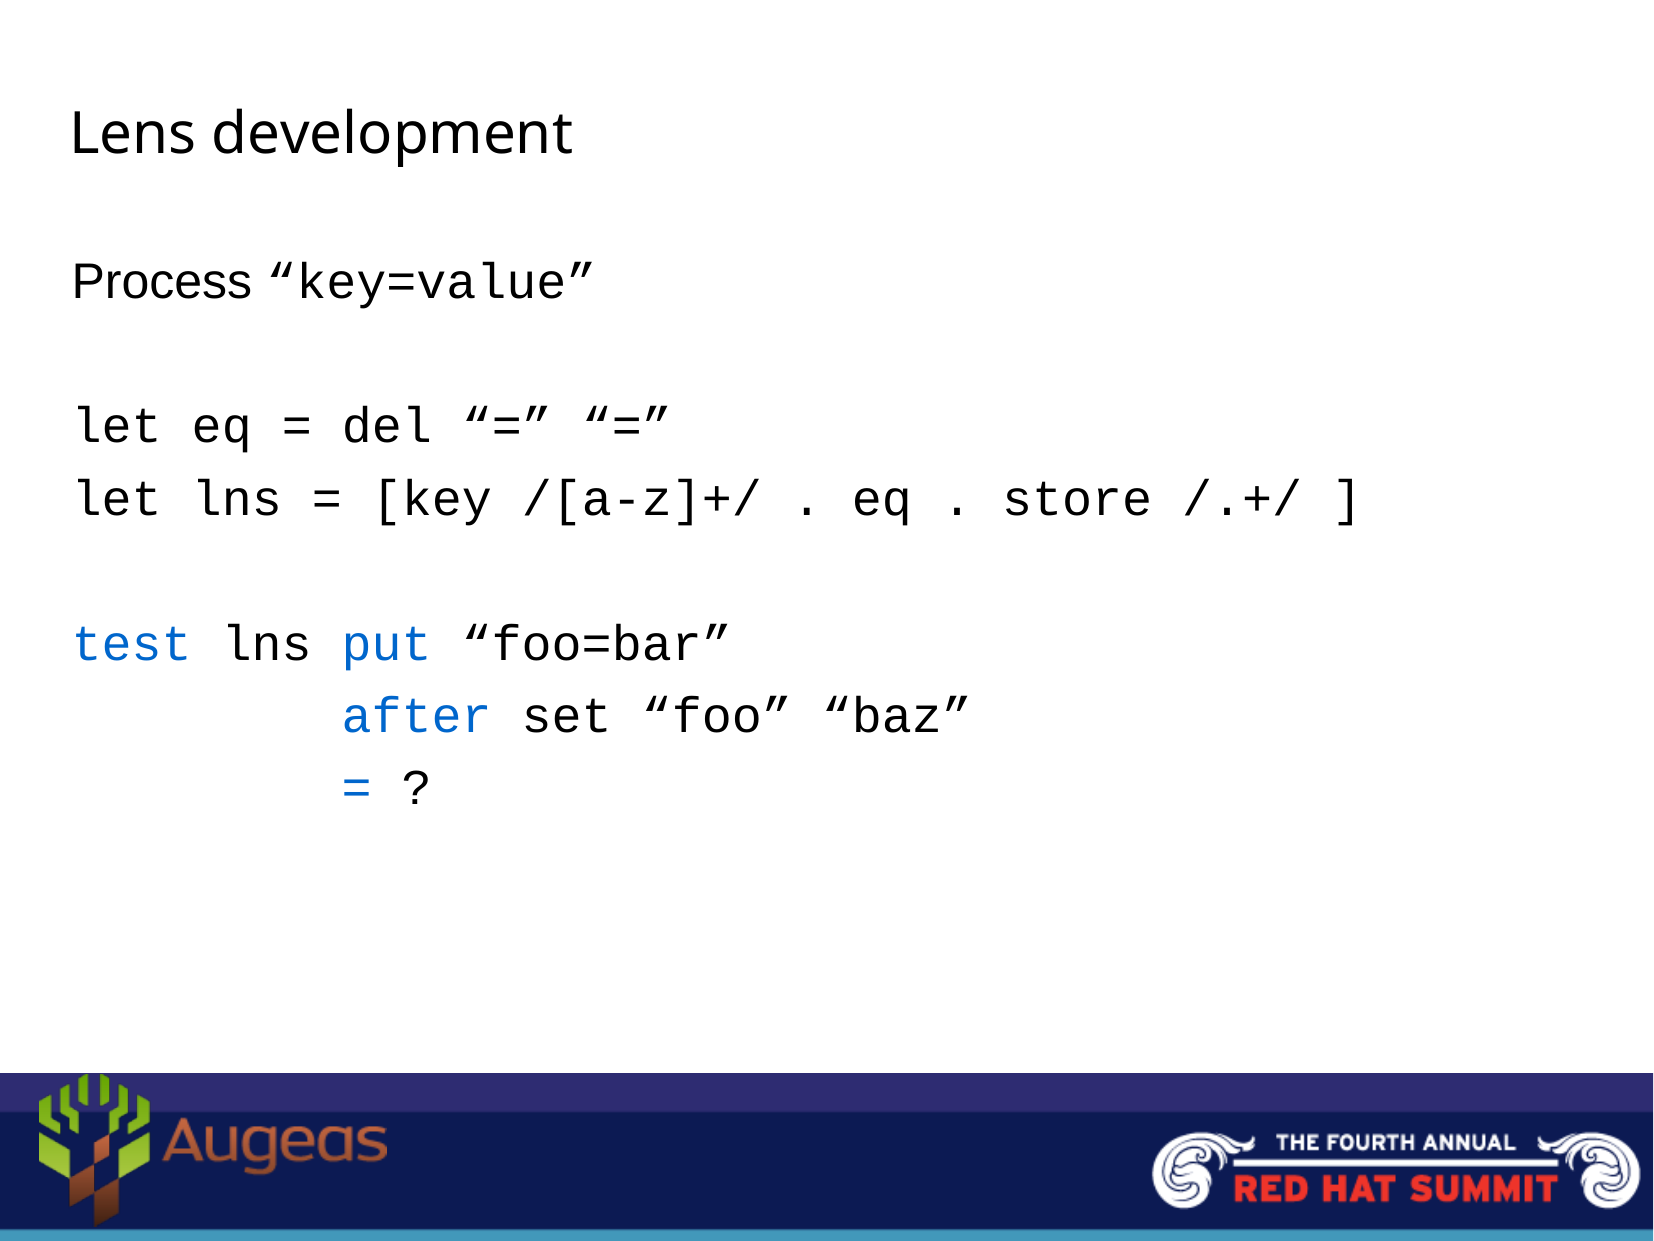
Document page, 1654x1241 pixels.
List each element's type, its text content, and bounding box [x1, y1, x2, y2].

picture [0, 1073, 1654, 1241]
title Lens development [69, 71, 1501, 190]
list Process “key=value” let eq = del “=” “=” let lns = [key /[a-z]+/ . eq . store /.+/ ] test lns put “foo=bar” after set “foo” “baz” = ? [71, 180, 1495, 1089]
